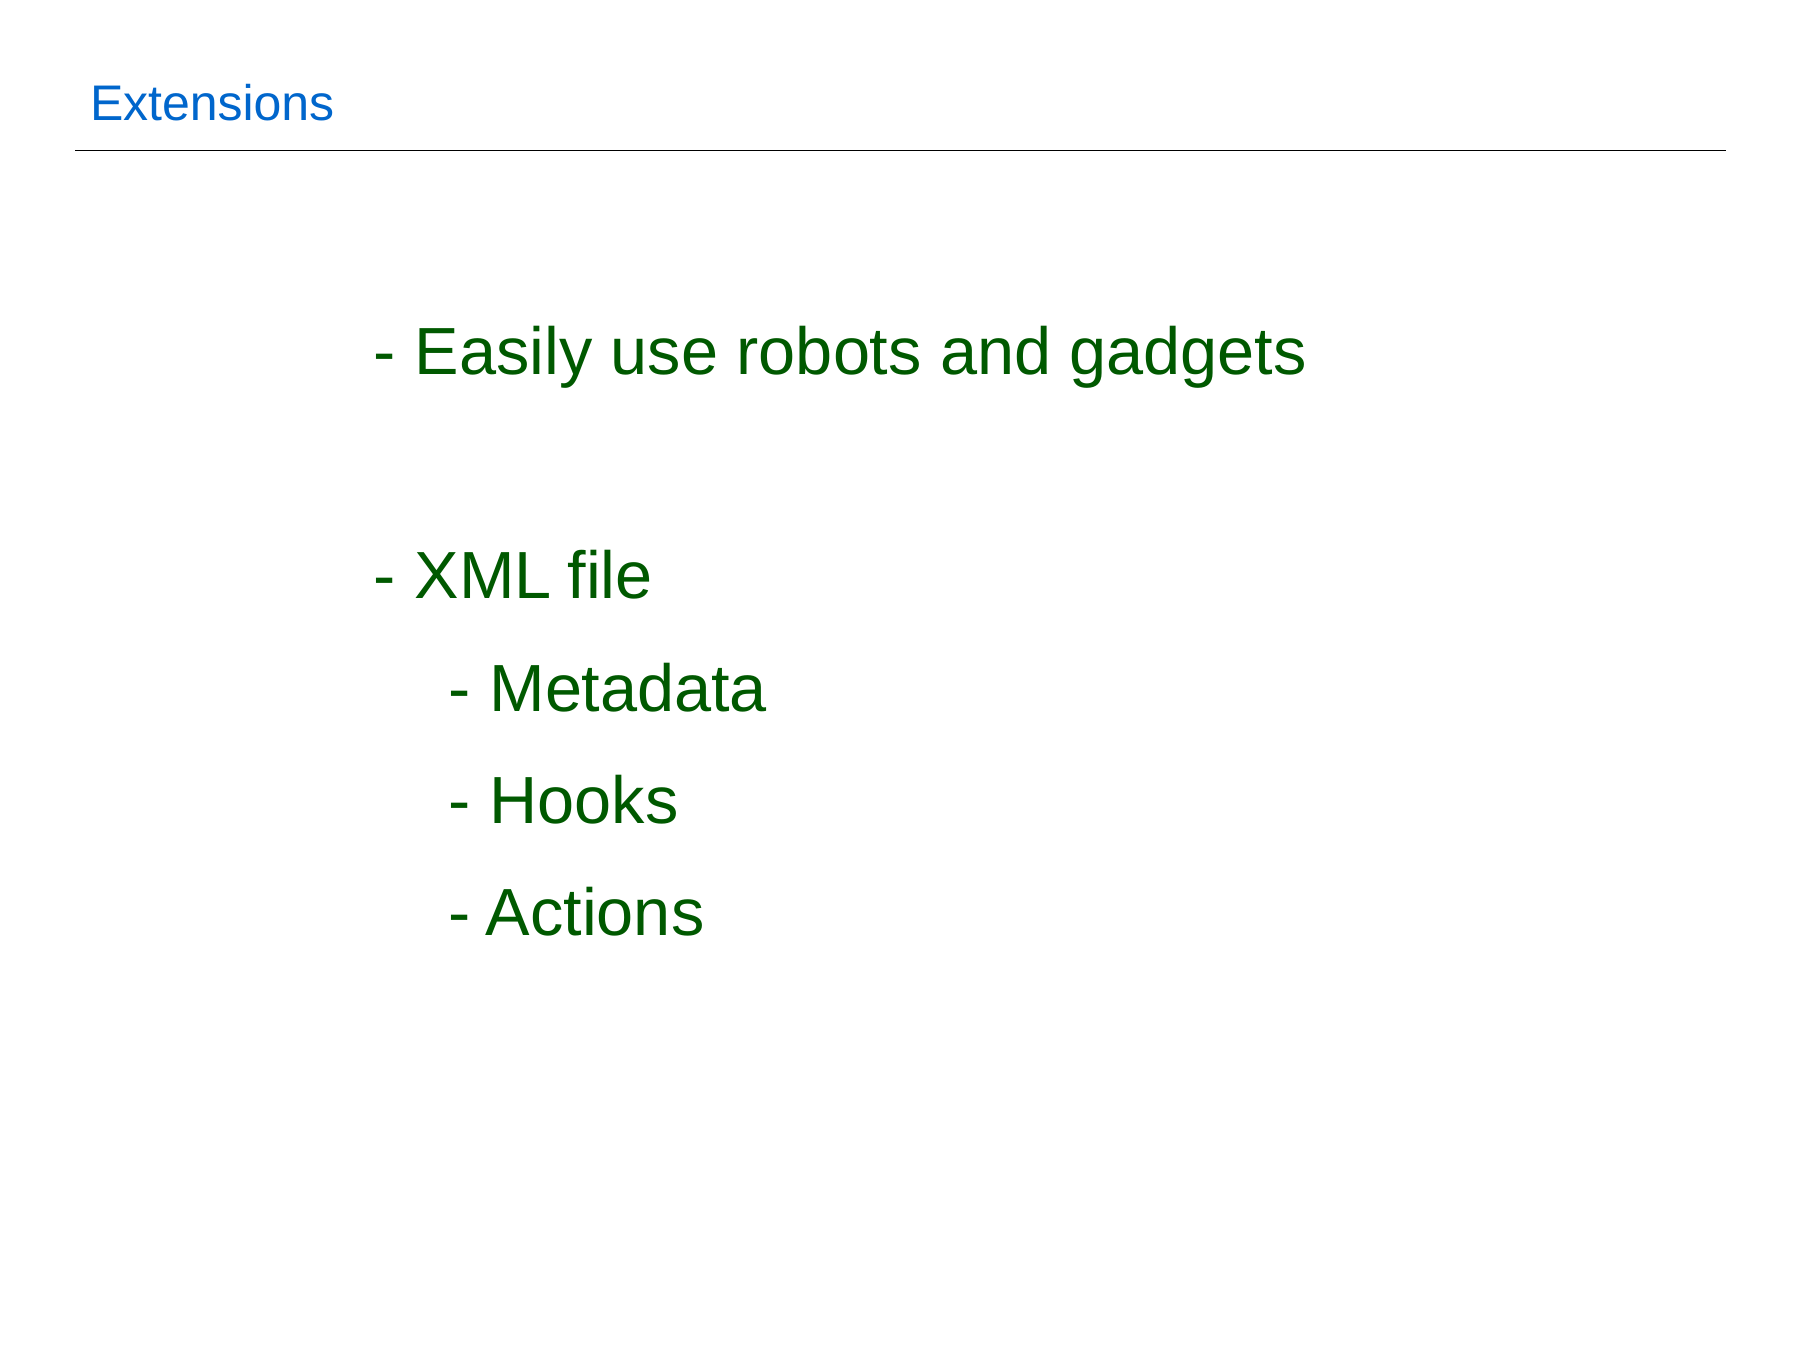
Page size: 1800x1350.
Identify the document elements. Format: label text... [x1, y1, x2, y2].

title Extensions [90, 61, 1710, 151]
text_box - Easily use robots and gadgets - XML file - Metadata - Hooks - Actions [359, 269, 1426, 1030]
